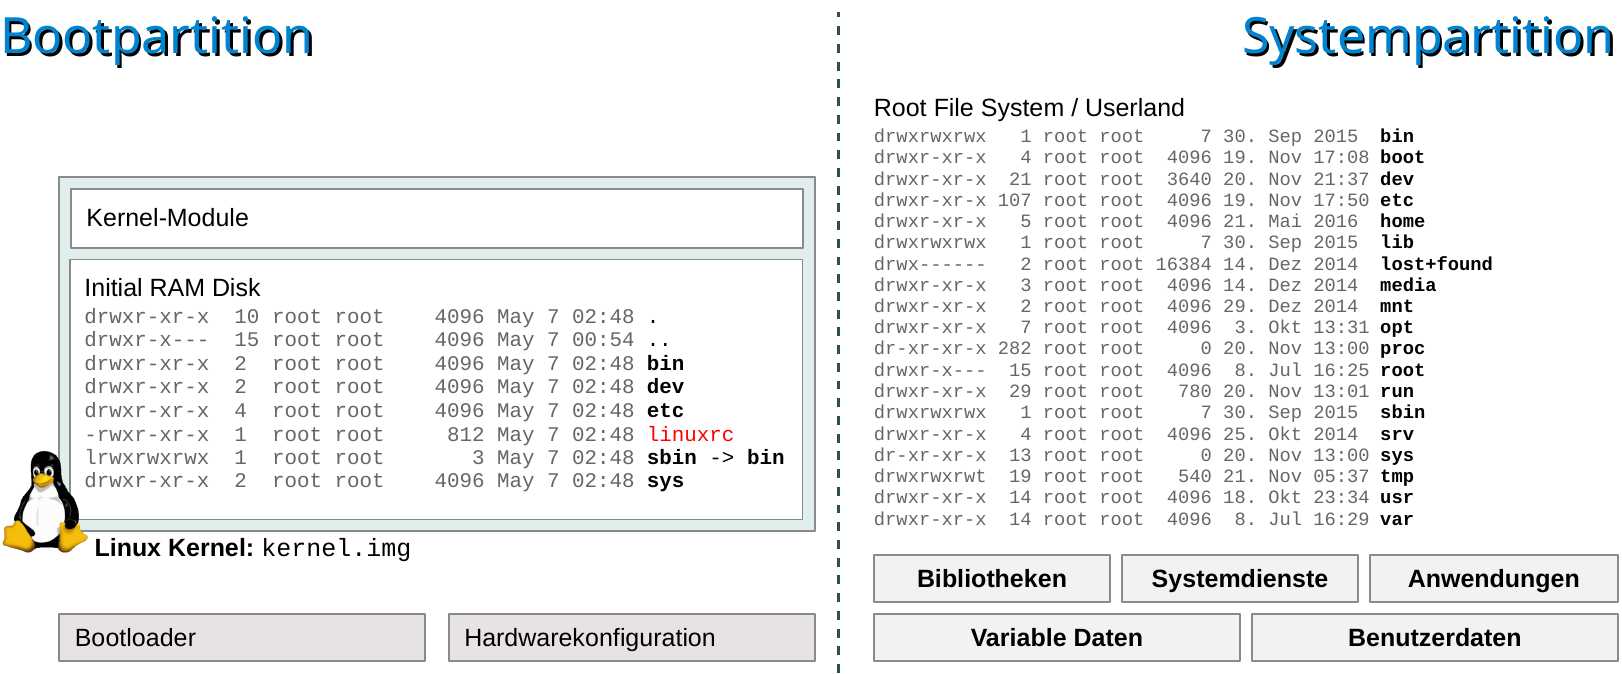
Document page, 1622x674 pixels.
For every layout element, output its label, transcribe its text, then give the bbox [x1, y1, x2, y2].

text_box Bibliotheken [874, 554, 1111, 603]
text_box Systemdienste [1122, 554, 1359, 603]
text_box [59, 176, 815, 532]
text_box Variable Daten [874, 613, 1241, 662]
text_box Anwendungen [1370, 554, 1619, 603]
text_box Kernel-Module [70, 188, 804, 248]
text_box Bootloader [59, 613, 426, 662]
text_box Bootpartition [0, 0, 383, 71]
text_box Root File System / Userland drwxrwxrwx 1 root root 7 30. Sep 2015 bin drwxr-xr-x 4 root root 4096 19. Nov 17:08 boot drwxr-xr-x 21 root root 3640 20. Nov 21:37 dev drwxr-xr-x 107 root root 4096 19. Nov 17:50 etc drwxr-xr-x 5 root root 4096 21. Mai 2016 home drwxrwxrwx 1 root root 7 30. Sep 2015 lib drwx------ 2 root root 16384 14. Dez 2014 lost+found drwxr-xr-x 3 root root 4096 14. Dez 2014 media drwxr-xr-x 2 root root 4096 29. Dez 2014 mnt drwxr-xr-x 7 root root 4096 3. Okt 13:31 opt dr-xr-xr-x 282 root root 0 20. Nov 13:00 proc drwxr-x--- 15 root root 4096 8. Jul 16:25 root drwxr-xr-x 29 root root 780 20. Nov 13:01 run drwxrwxrwx 1 root root 7 30. Sep 2015 sbin drwxr-xr-x 4 root root 4096 25. Okt 2014 srv dr-xr-xr-x 13 root root 0 20. Nov 13:00 sys drwxrwxrwt 19 root root 540 21. Nov 05:37 tmp drwxr-xr-x 14 root root 4096 18. Okt 23:34 usr drwxr-xr-x 14 root root 4096 8. Jul 16:29 var [874, 94, 1524, 531]
text_box Hardwarekonfiguration [448, 613, 815, 662]
text_box Benutzerdaten [1251, 613, 1619, 662]
picture [0, 448, 90, 555]
text_box Linux Kernel: kernel.img [94, 533, 412, 567]
text_box Systempartition [1157, 0, 1615, 71]
text_box Initial RAM Disk drwxr-xr-x 10 root root 4096 May 7 02:48 . drwxr-x--- 15 root root 4096 May 7 00:54 .. drwxr-xr-x 2 root root 4096 May 7 02:48 bin drwxr-xr-x 2 root root 4096 May 7 02:48 dev drwxr-xr-x 4 root root 4096 May 7 02:48 etc -rwxr-xr-x 1 root root 812 May 7 02:48 linuxrc lrwxrwxrwx 1 root root 3 May 7 02:48 sbin -> bin drwxr-xr-x 2 root root 4096 May 7 02:48 sys [69, 266, 804, 513]
